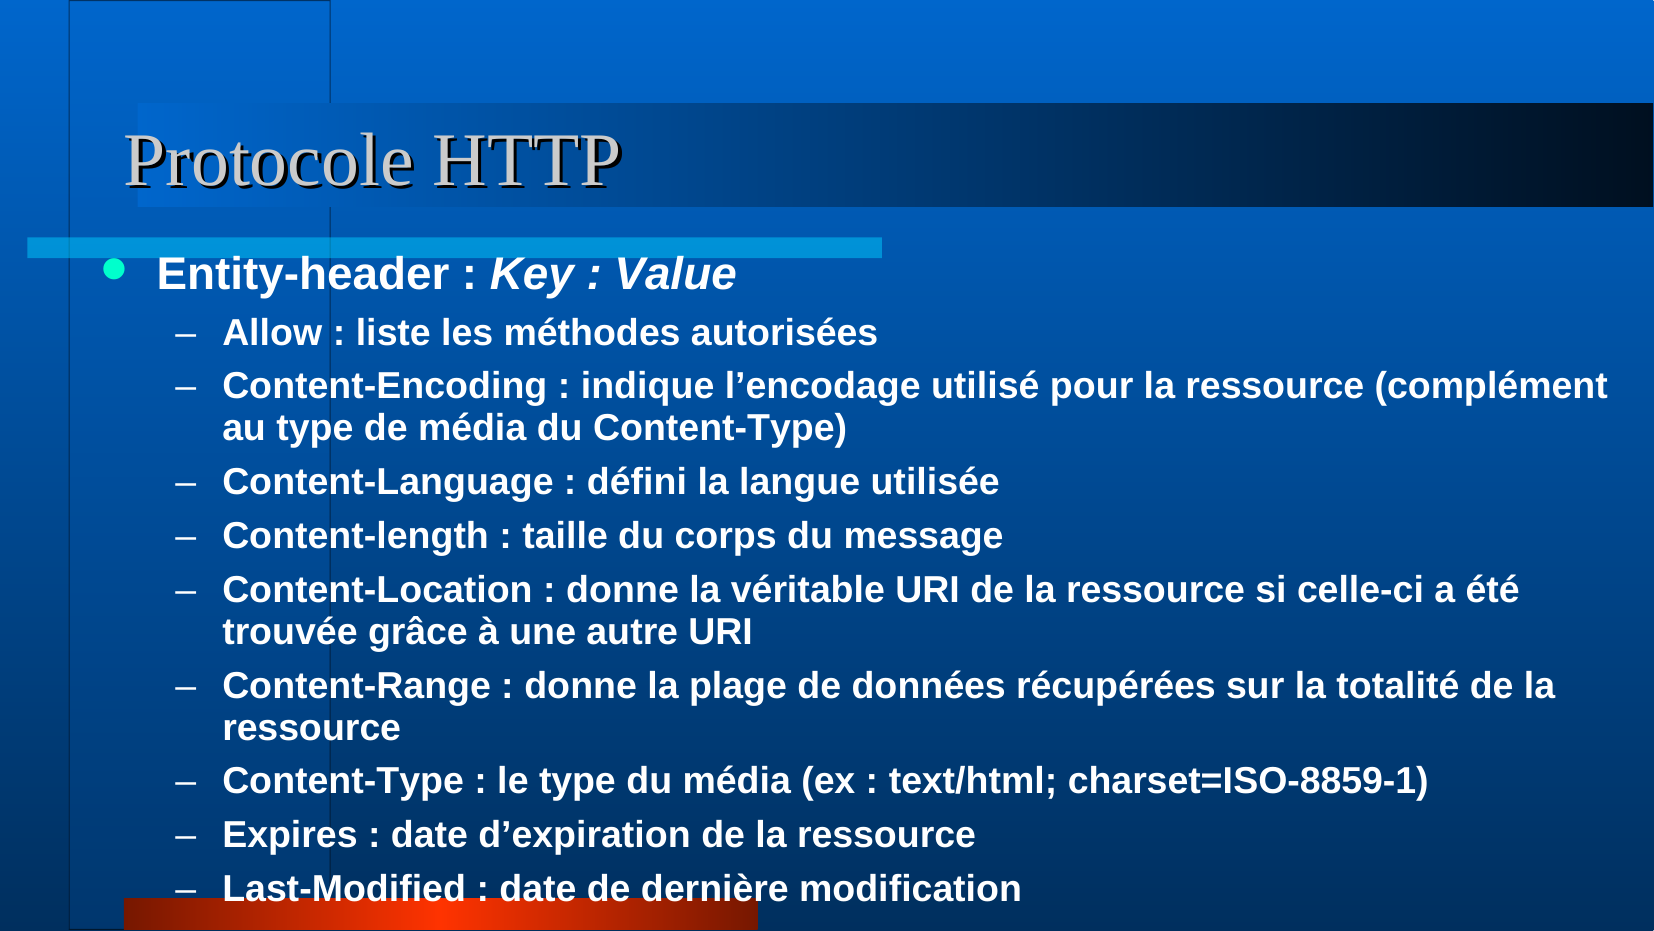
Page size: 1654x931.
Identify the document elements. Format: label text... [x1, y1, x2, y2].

list Entity-header : Key : Value Allow : liste les méthodes autorisées Content-Encoding : indique l’encodage utilisé pour la ressource (complément au type de média du Content-Type) Content-Language : défini la langue utilisée Content-length : taille du corps du message Content-Location : donne la véritable URI de la ressource si celle-ci a été trouvée grâce à une autre URI Content-Range : donne la plage de données récupérées sur la totalité de la ressource Content-Type : le type du média (ex : text/html; charset=ISO-8859-1) Expires : date d’expiration de la ressource Last-Modified : date de dernière modification [100, 248, 1625, 910]
title Protocole HTTP [123, 62, 1530, 248]
